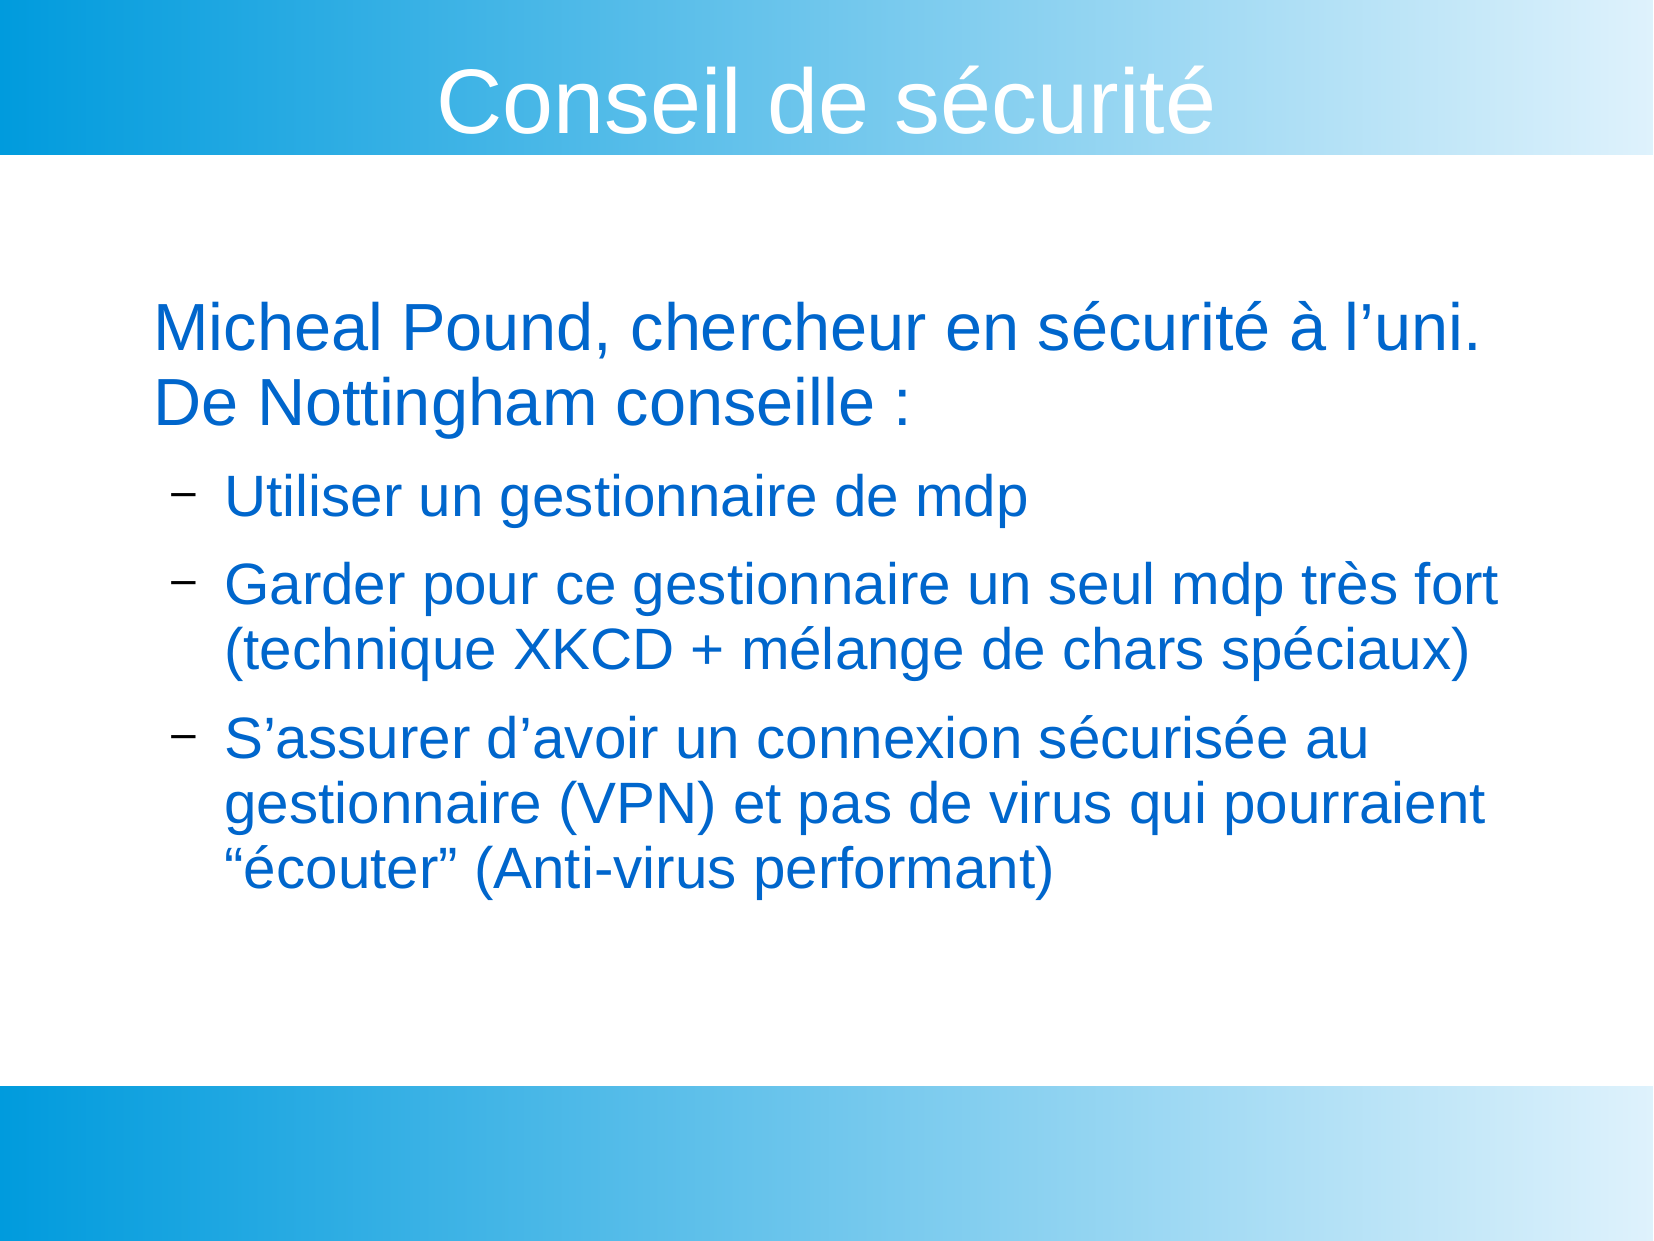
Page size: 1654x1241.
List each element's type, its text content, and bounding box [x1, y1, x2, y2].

title Conseil de sécurité [82, 49, 1571, 155]
list Micheal Pound, chercheur en sécurité à l’uni. De Nottingham conseille : Utiliser un gestionnaire de mdp Garder pour ce gestionnaire un seul mdp très fort (technique XKCD + mélange de chars spéciaux) S’assurer d’avoir un connexion sécurisée au gestionnaire (VPN) et pas de virus qui pourraient “écouter” (Anti-virus performant) [82, 290, 1571, 1010]
